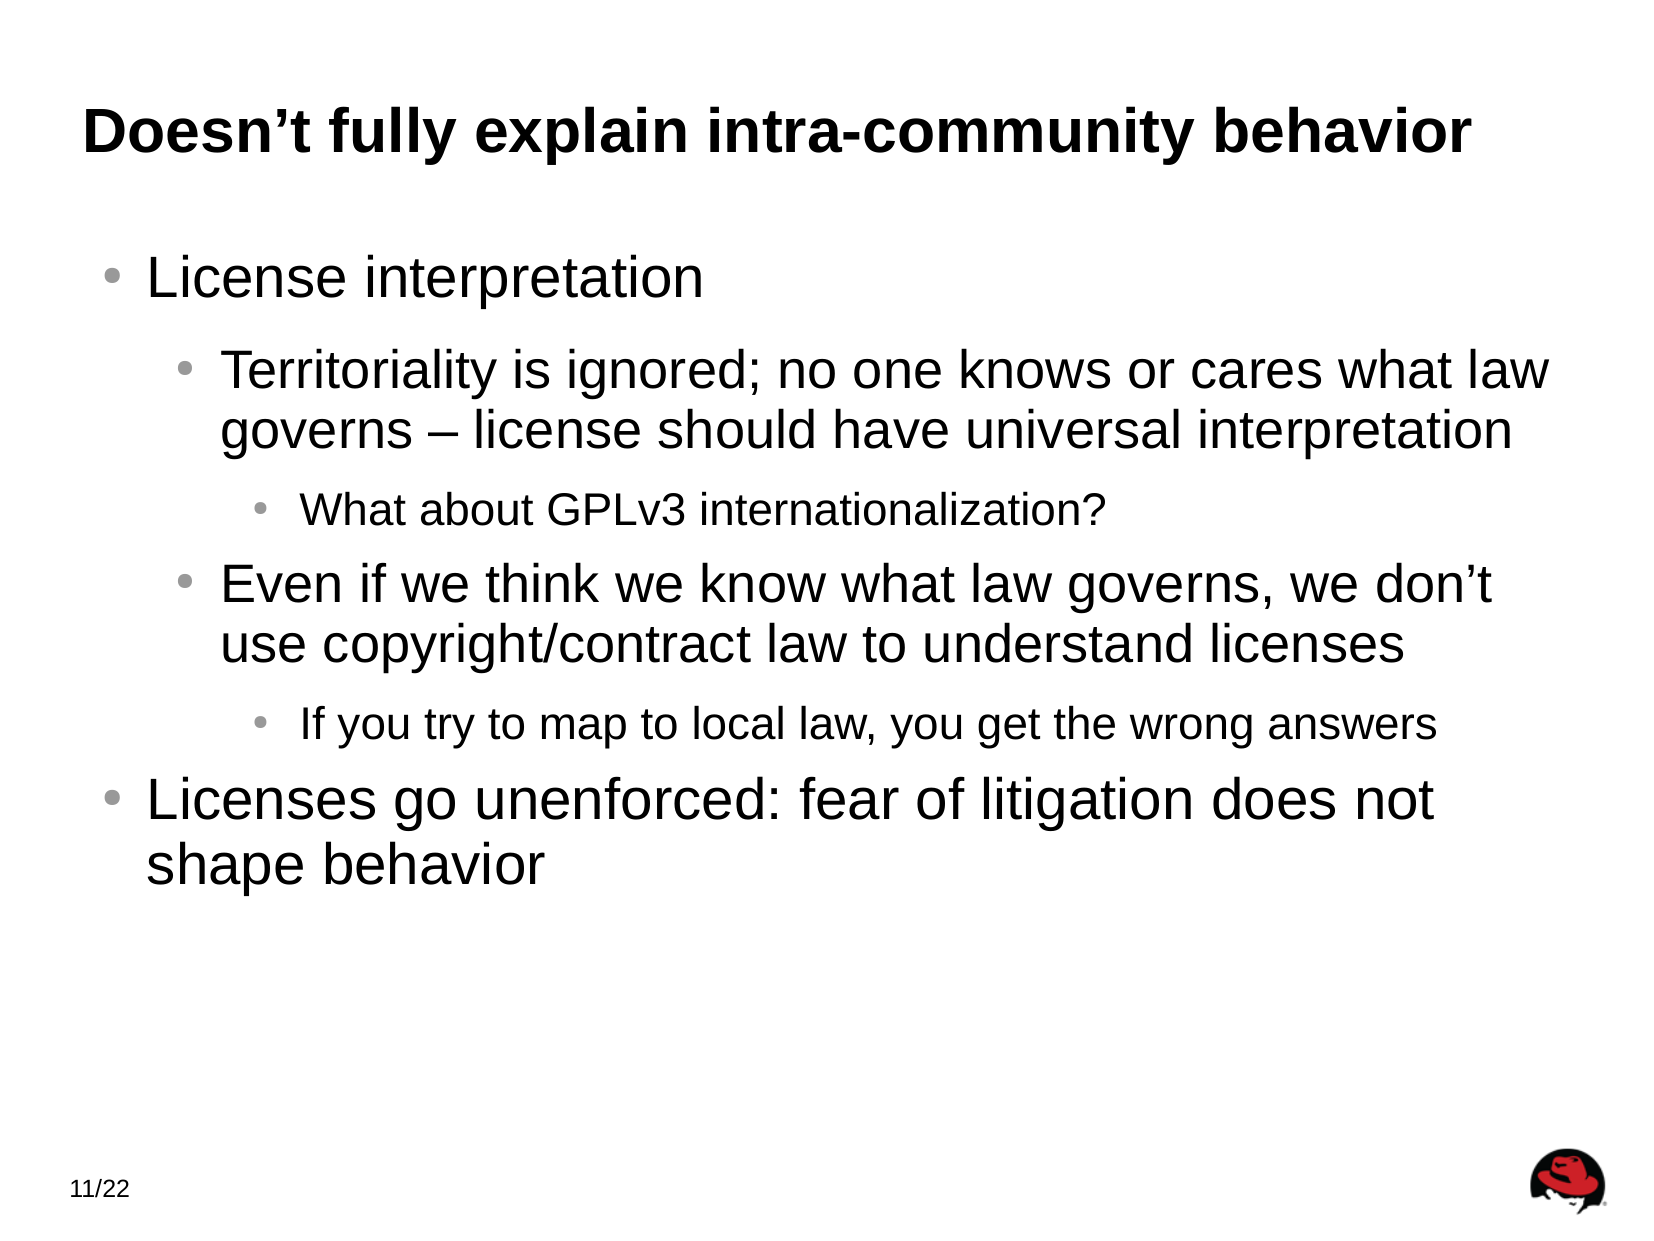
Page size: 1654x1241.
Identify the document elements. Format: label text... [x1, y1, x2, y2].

list License interpretation Territoriality is ignored; no one knows or cares what law governs – license should have universal interpretation What about GPLv3 internationalization? Even if we think we know what law governs, we don’t use copyright/contract law to understand licenses If you try to map to local law, you get the wrong answers Licenses go unenforced: fear of litigation does not shape behavior [86, 244, 1576, 1024]
title Doesn’t fully explain intra-community behavior [82, 45, 1571, 218]
picture [1529, 1146, 1613, 1224]
